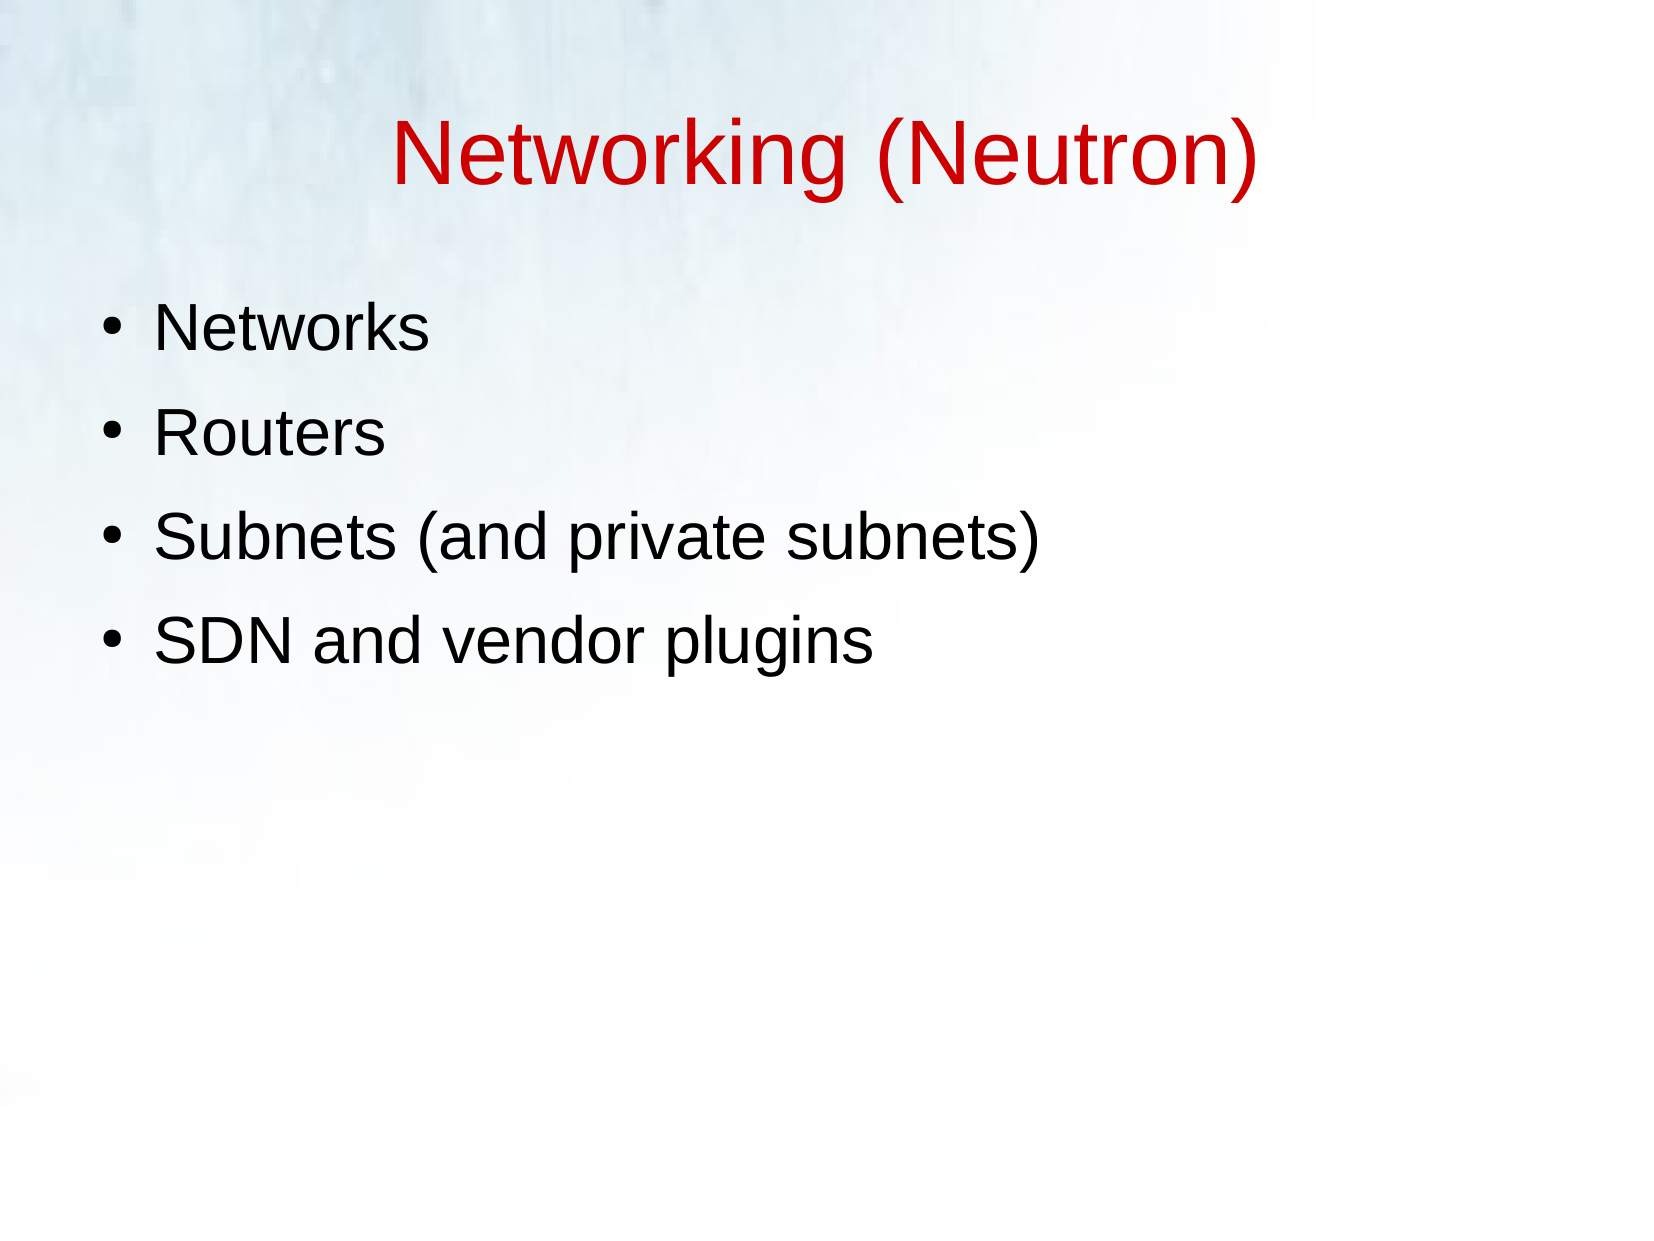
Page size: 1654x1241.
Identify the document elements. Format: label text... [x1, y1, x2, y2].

picture [0, 0, 1654, 1241]
title Networking (Neutron) [82, 49, 1571, 257]
list Networks Routers Subnets (and private subnets) SDN and vendor plugins [82, 290, 1571, 1010]
